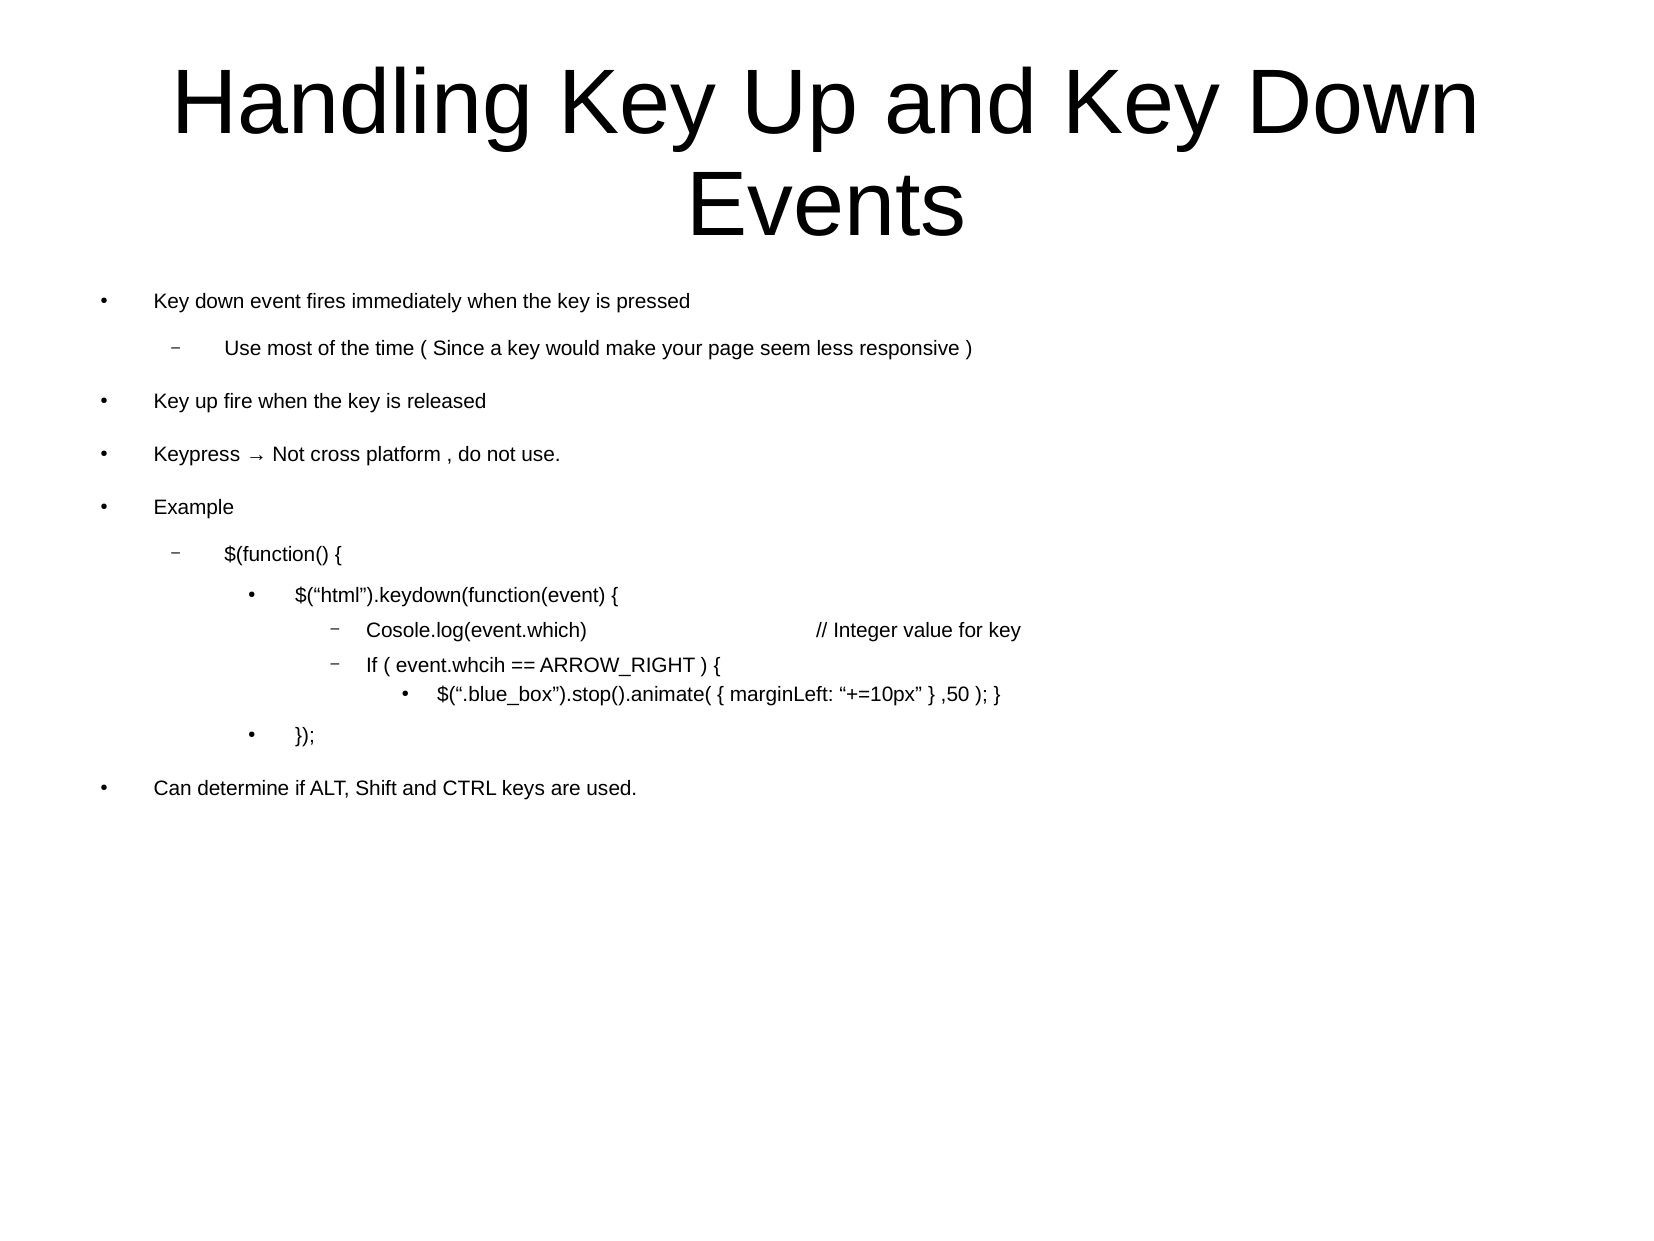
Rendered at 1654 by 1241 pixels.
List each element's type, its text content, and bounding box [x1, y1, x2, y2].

list Key down event fires immediately when the key is pressed Use most of the time ( Since a key would make your page seem less responsive ) Key up fire when the key is released Keypress → Not cross platform , do not use. Example $(function() { $(“html”).keydown(function(event) { Cosole.log(event.which) // Integer value for key If ( event.whcih == ARROW_RIGHT ) { $(“.blue_box”).stop().animate( { marginLeft: “+=10px” } ,50 ); } }); Can determine if ALT, Shift and CTRL keys are used. [82, 290, 1576, 1231]
title Handling Key Up and Key Down Events [82, 49, 1571, 257]
